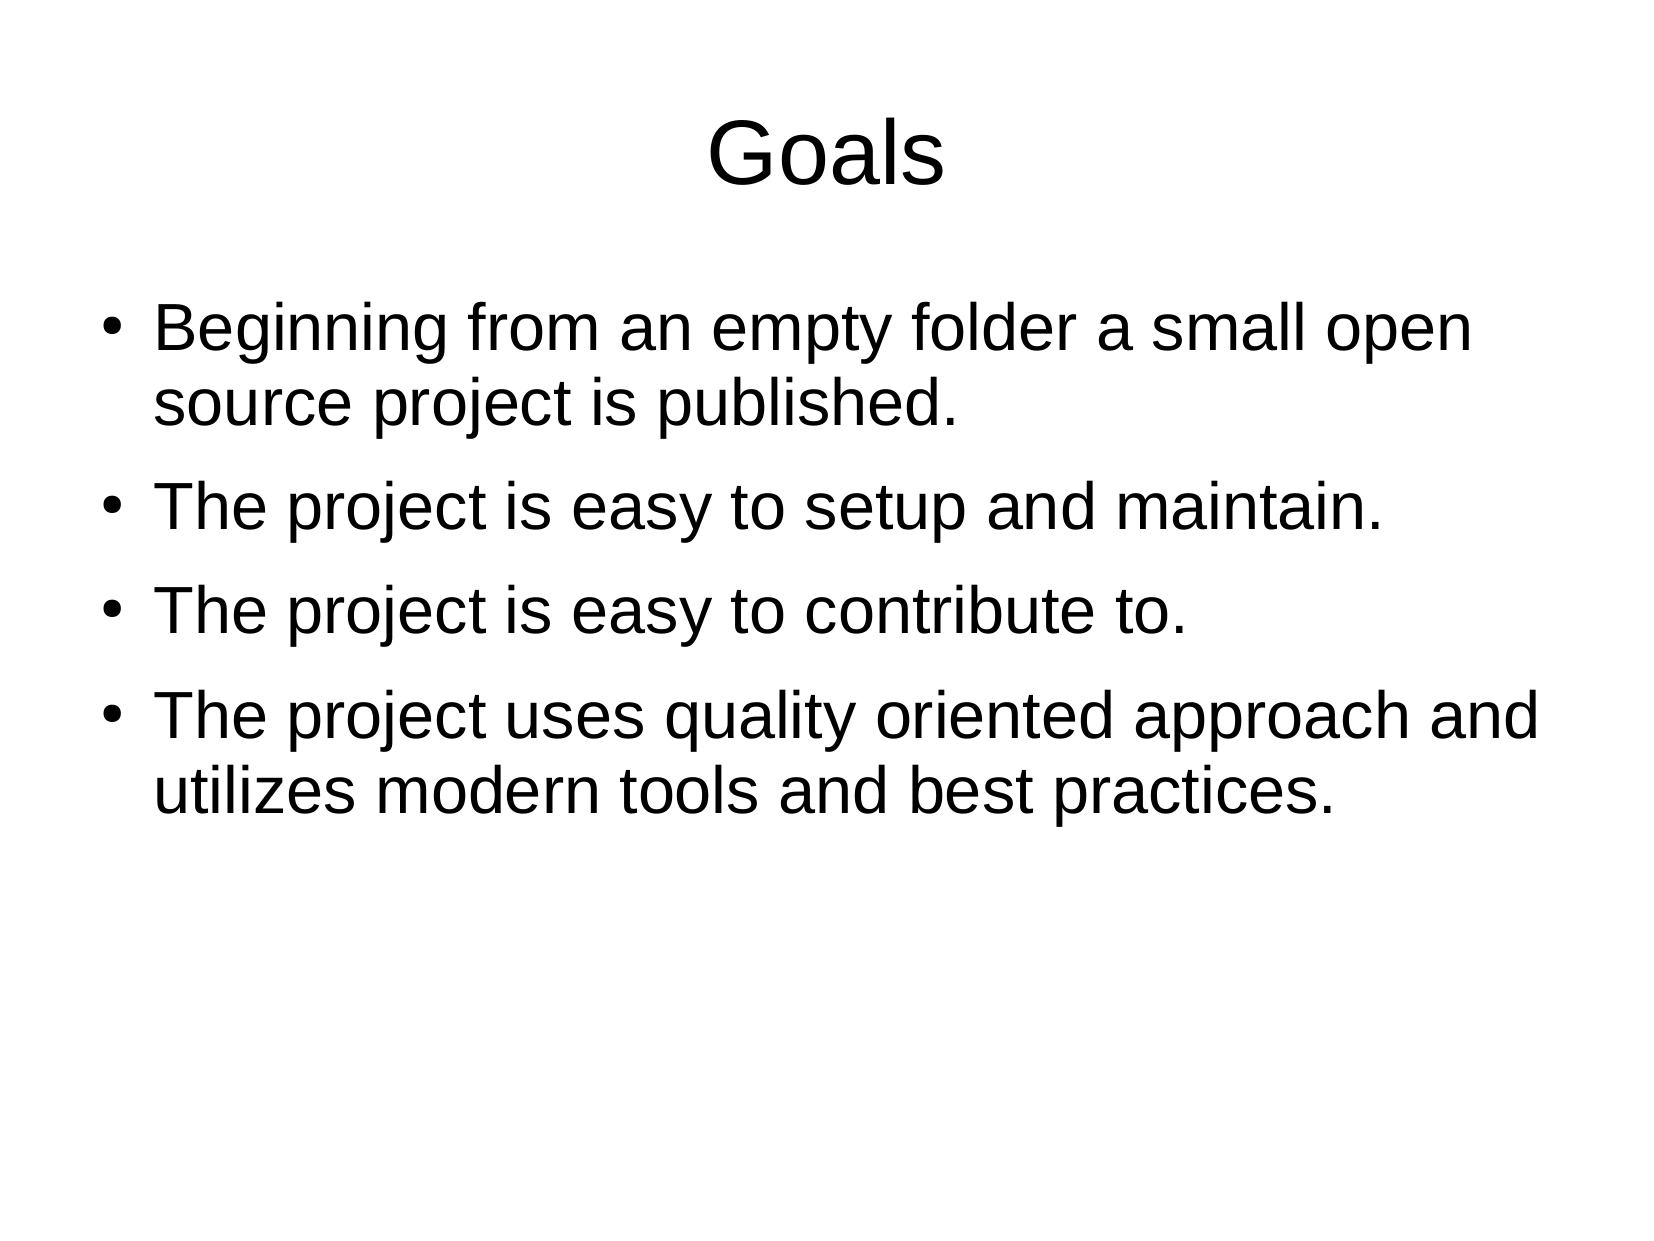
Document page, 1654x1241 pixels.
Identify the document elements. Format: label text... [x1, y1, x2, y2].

title Goals [82, 49, 1571, 257]
list Beginning from an empty folder a small open source project is published. The project is easy to setup and maintain. The project is easy to contribute to. The project uses quality oriented approach and utilizes modern tools and best practices. [82, 290, 1571, 1010]
